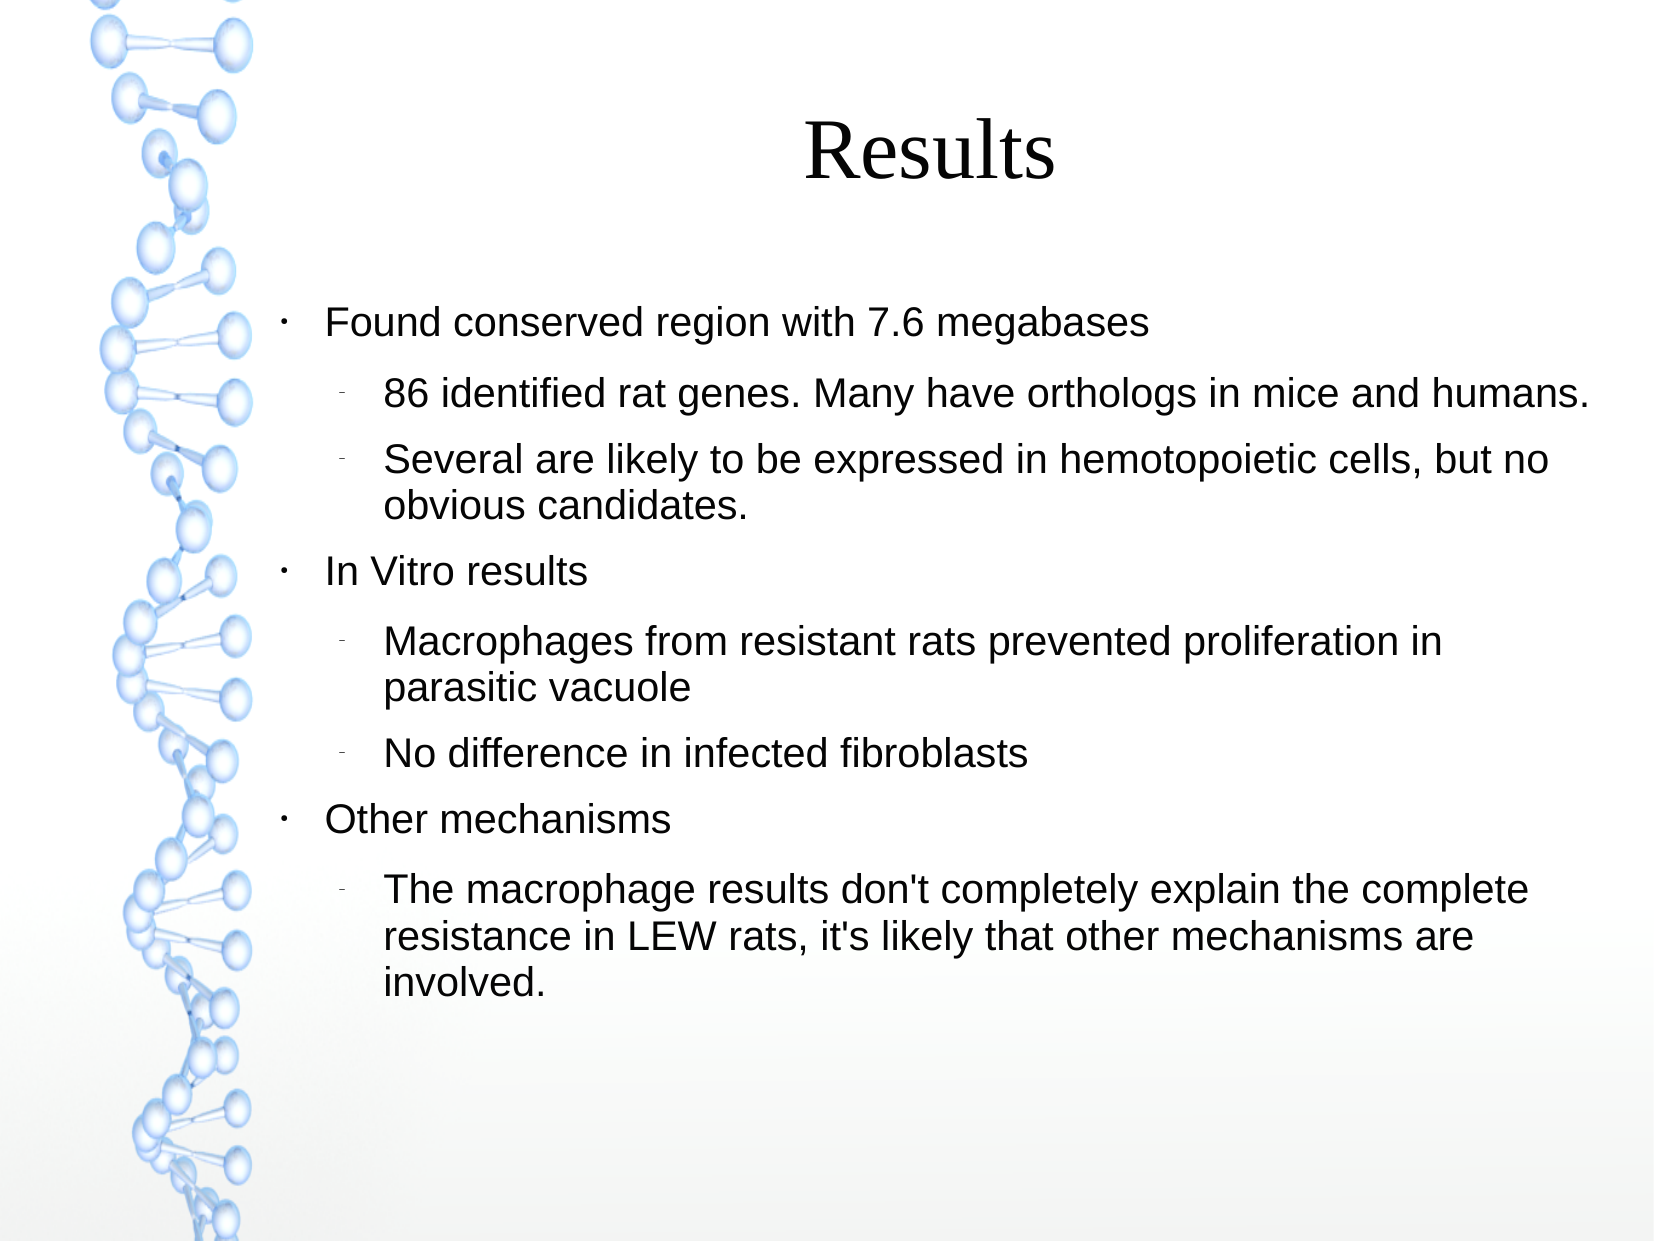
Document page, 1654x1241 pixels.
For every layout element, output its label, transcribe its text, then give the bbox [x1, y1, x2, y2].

list Found conserved region with 7.6 megabases 86 identified rat genes. Many have orthologs in mice and humans. Several are likely to be expressed in hemotopoietic cells, but no obvious candidates. In Vitro results Macrophages from resistant rats prevented proliferation in parasitic vacuole No difference in infected fibroblasts Other mechanisms The macrophage results don't completely explain the complete resistance in LEW rats, it's likely that other mechanisms are involved. [265, 299, 1595, 1019]
title Results [265, 47, 1595, 252]
picture [0, 0, 1654, 1241]
